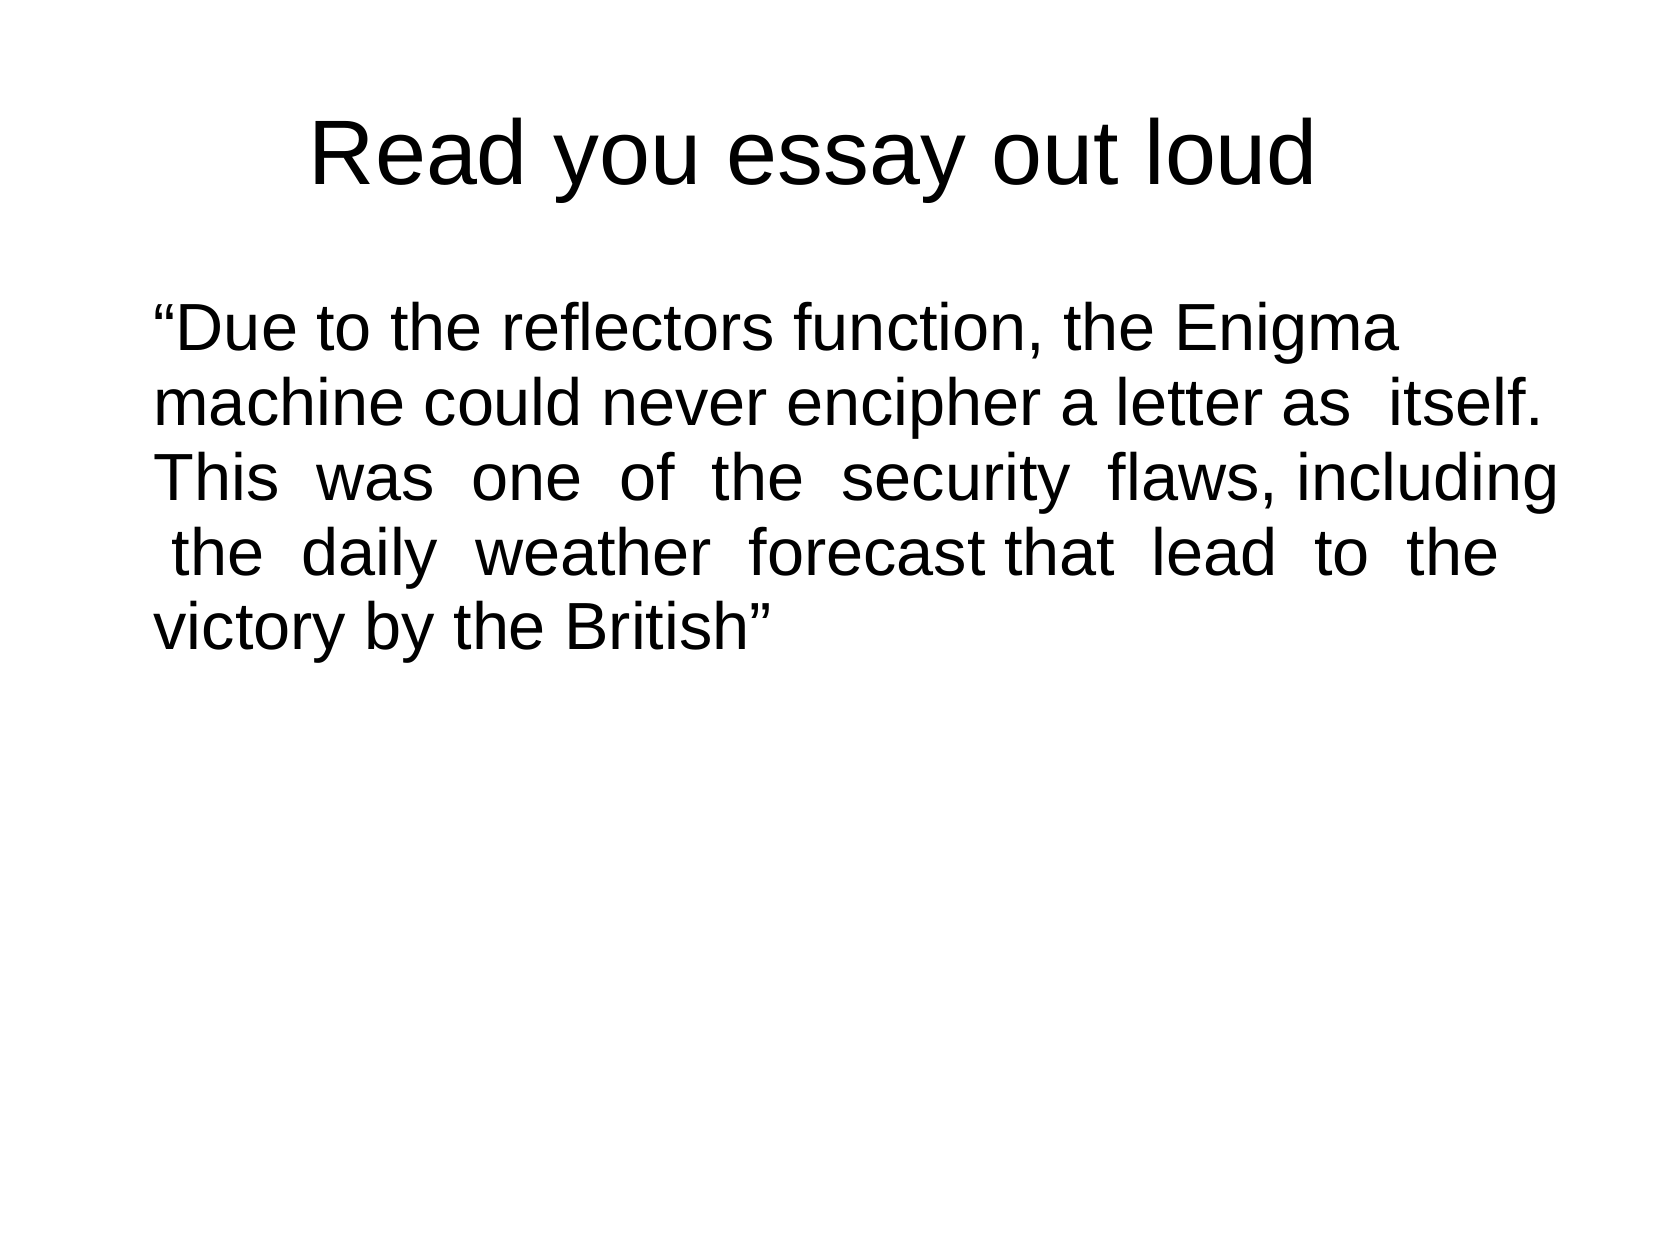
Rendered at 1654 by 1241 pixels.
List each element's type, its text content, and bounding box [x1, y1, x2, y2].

title Read you essay out loud [82, 49, 1571, 257]
list “Due to the reflectors function, the Enigma machine could never encipher a letter as itself. This was one of the security flaws, including the daily weather forecast that lead to the victory by the British” [82, 290, 1571, 1010]
